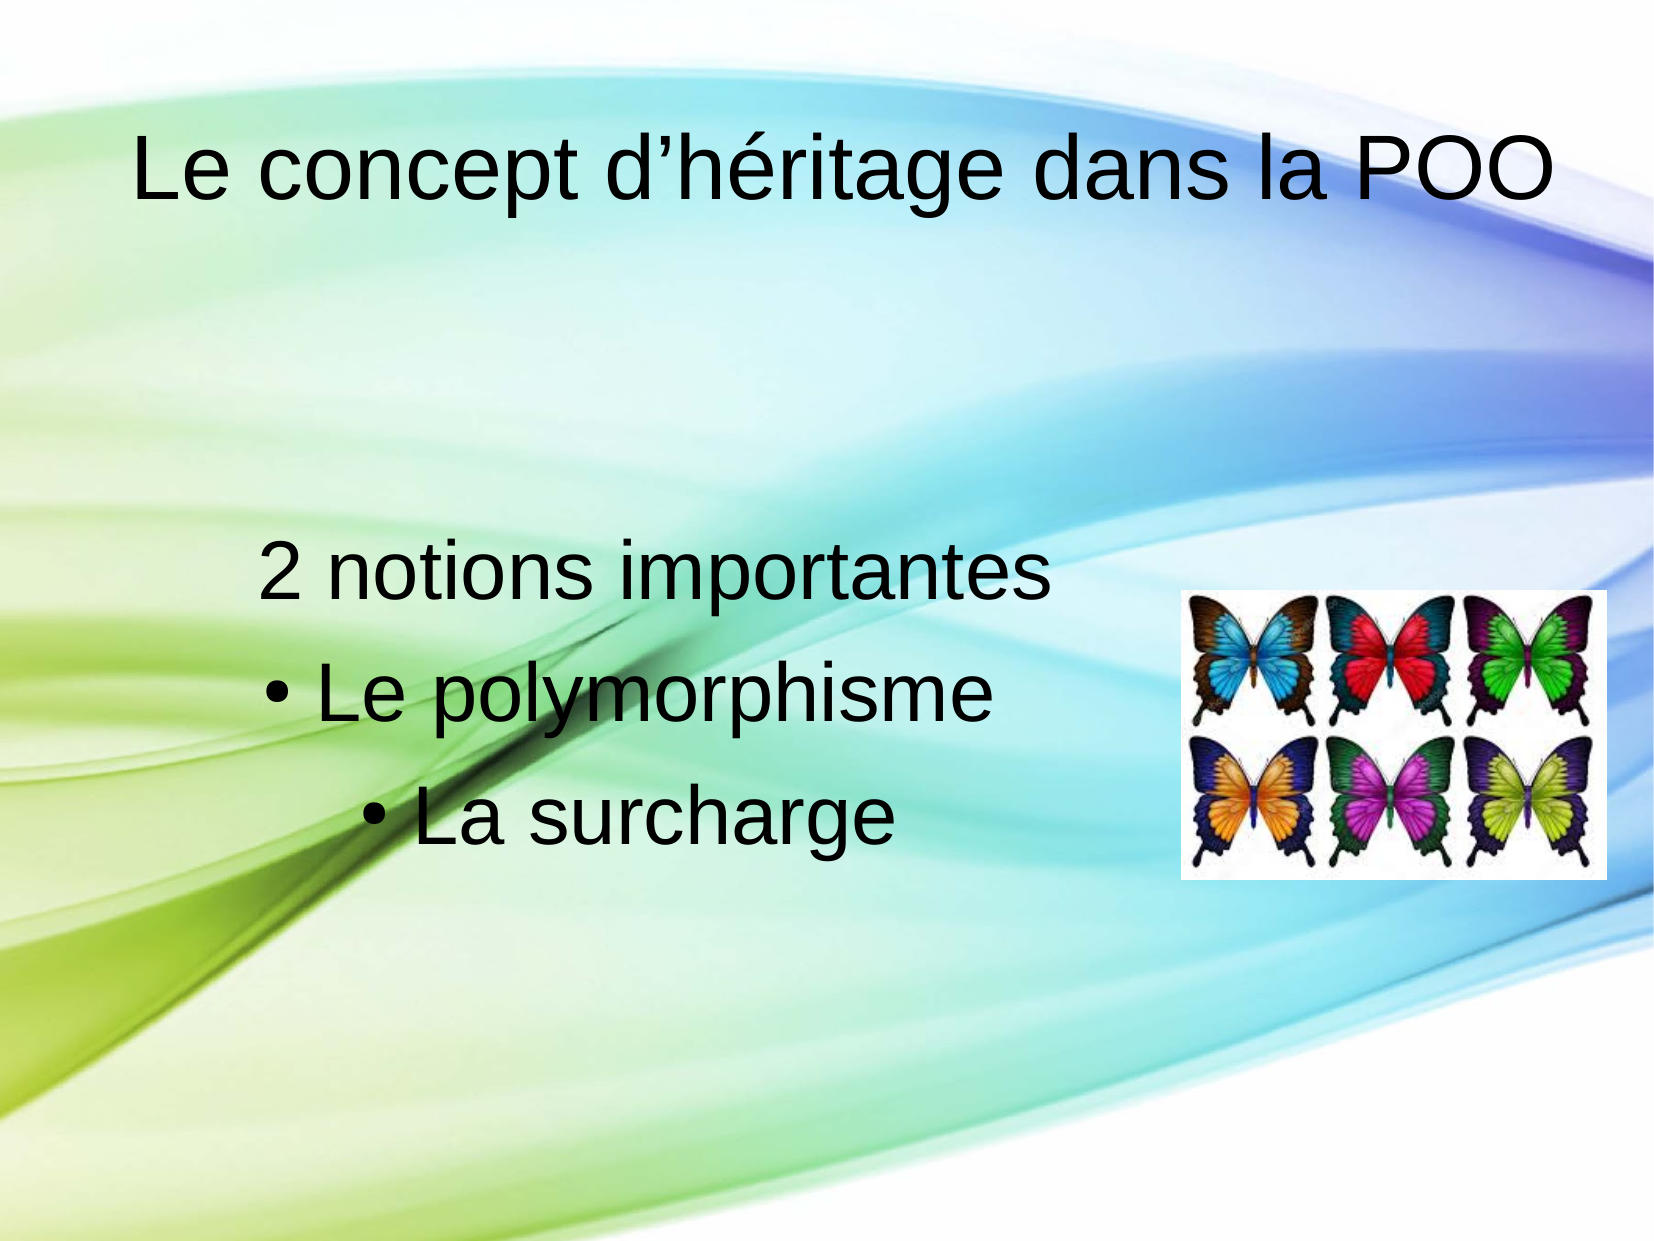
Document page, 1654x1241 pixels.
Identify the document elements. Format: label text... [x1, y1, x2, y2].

list 2 notions importantes Le polymorphisme La surcharge [0, 401, 1258, 1040]
title Le concept d’héritage dans la POO [100, 64, 1589, 272]
picture [0, 0, 1654, 1241]
